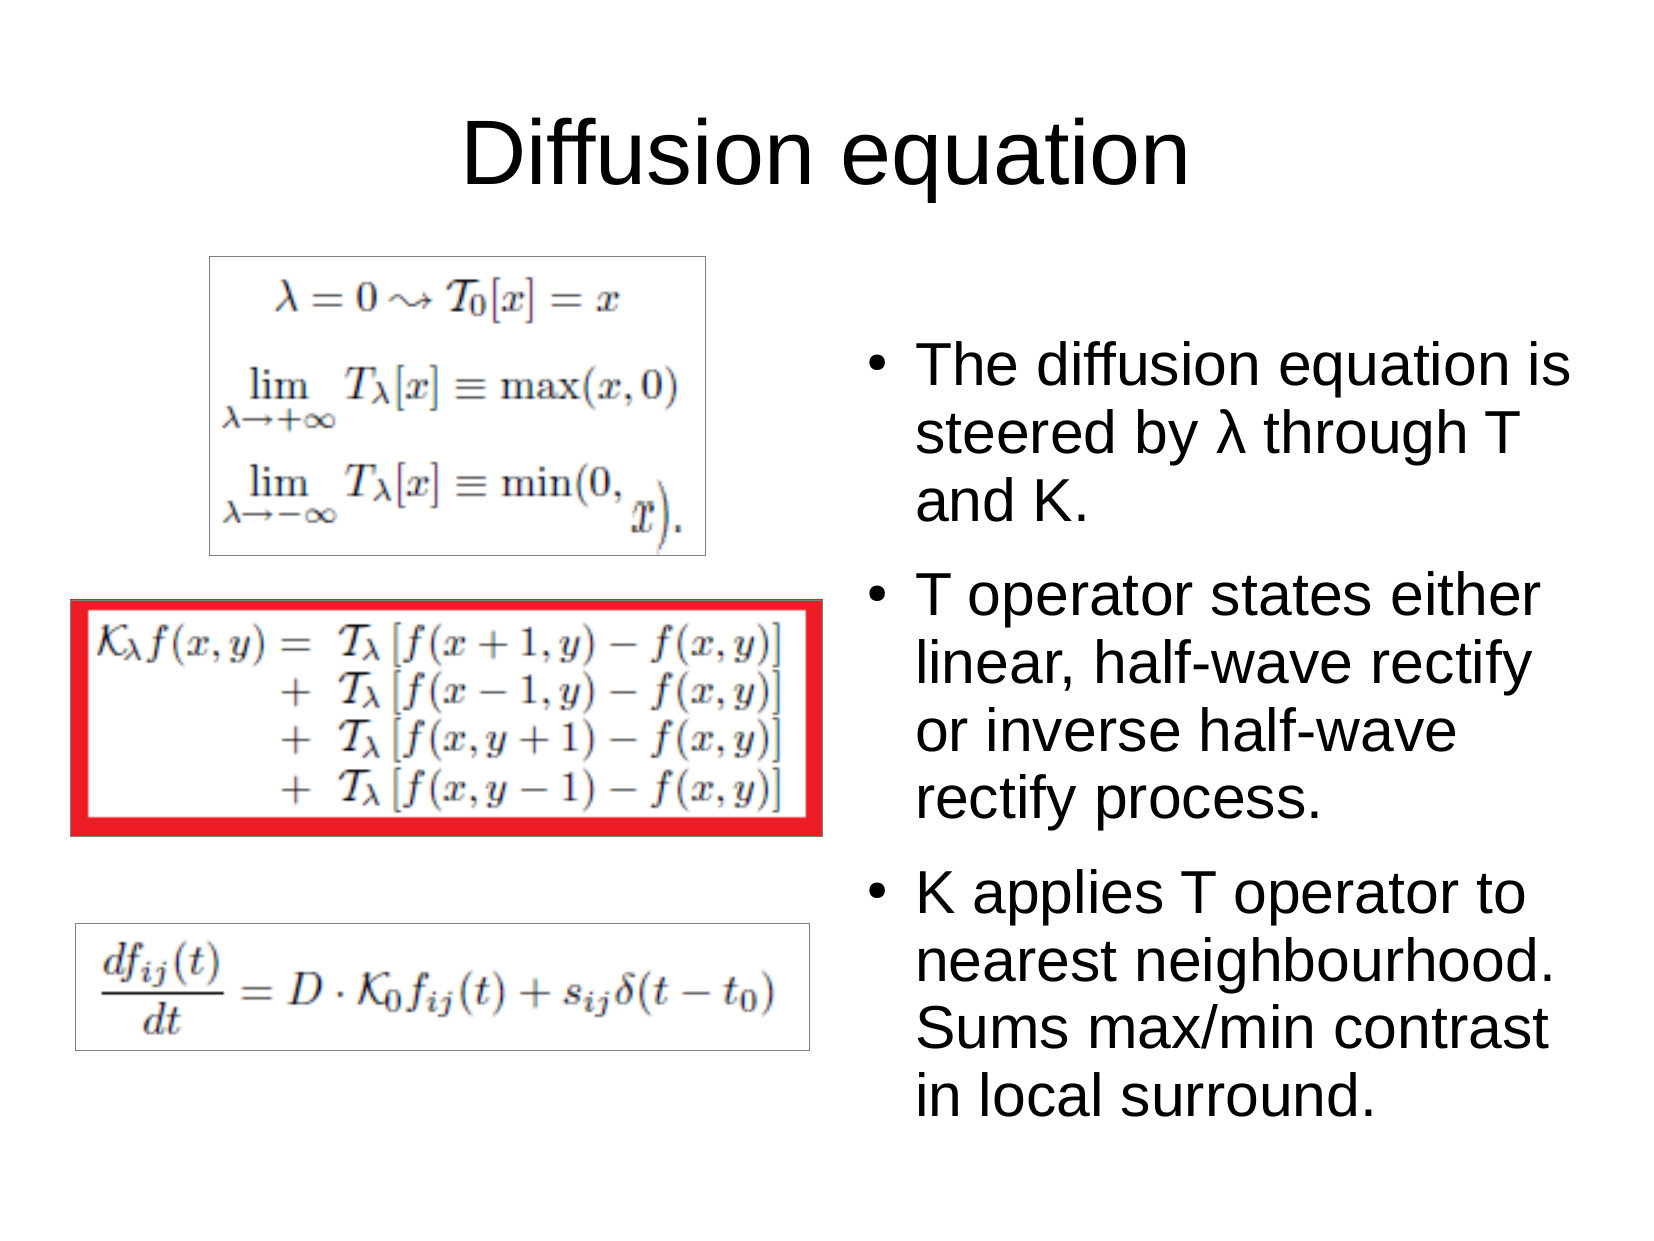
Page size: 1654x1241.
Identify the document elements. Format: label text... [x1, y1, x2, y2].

title Diffusion equation [82, 49, 1571, 257]
picture [75, 923, 810, 1051]
list The diffusion equation is steered by λ through T and K. T operator states either linear, half-wave rectify or inverse half-wave rectify process. K applies T operator to nearest neighbourhood. Sums max/min contrast in local surround. [850, 330, 1583, 1146]
picture [70, 599, 823, 837]
picture [209, 256, 706, 556]
